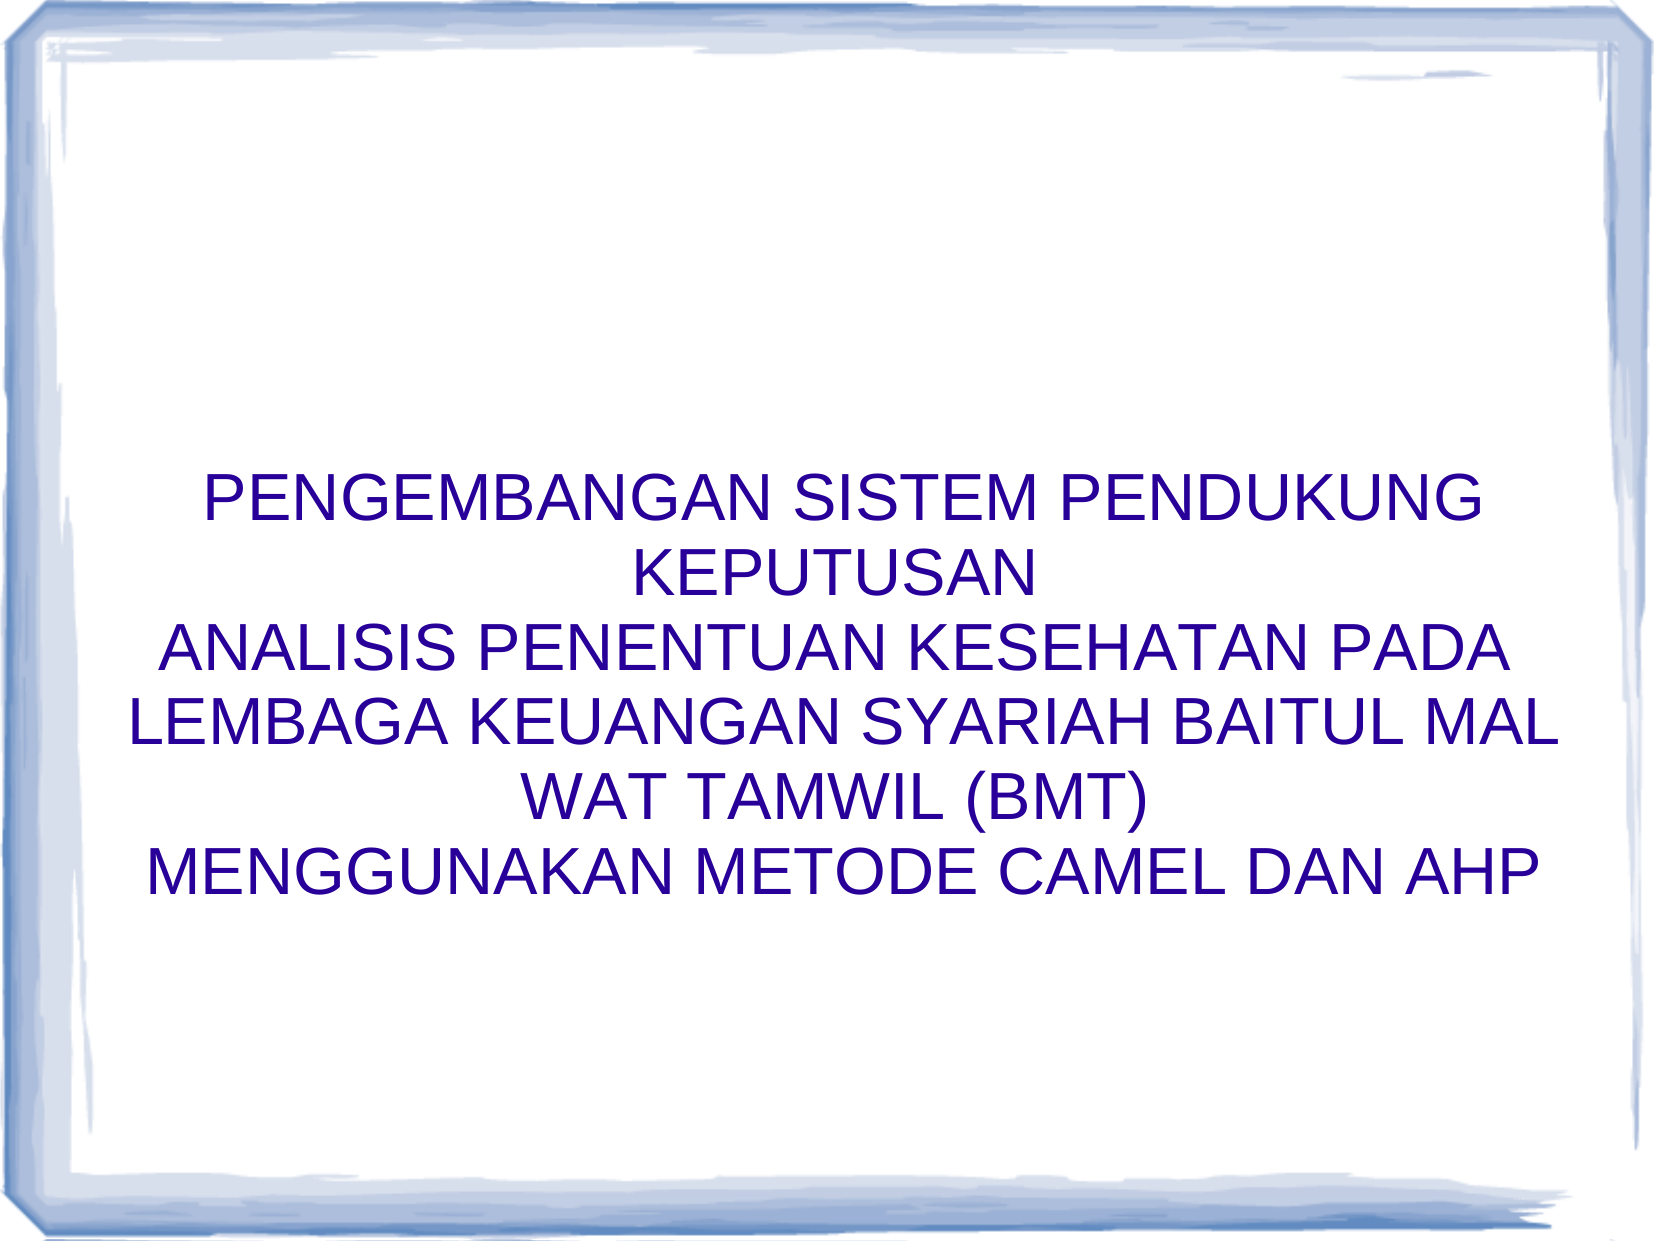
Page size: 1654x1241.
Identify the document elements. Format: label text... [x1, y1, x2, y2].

subtitle PENGEMBANGAN SISTEM PENDUKUNG KEPUTUSAN ANALISIS PENENTUAN KESEHATAN PADA LEMBAGA KEUANGAN SYARIAH BAITUL MAL WAT TAMWIL (BMT) MENGGUNAKAN METODE CAMEL DAN AHP [118, 324, 1571, 1045]
picture [0, 0, 1654, 1241]
